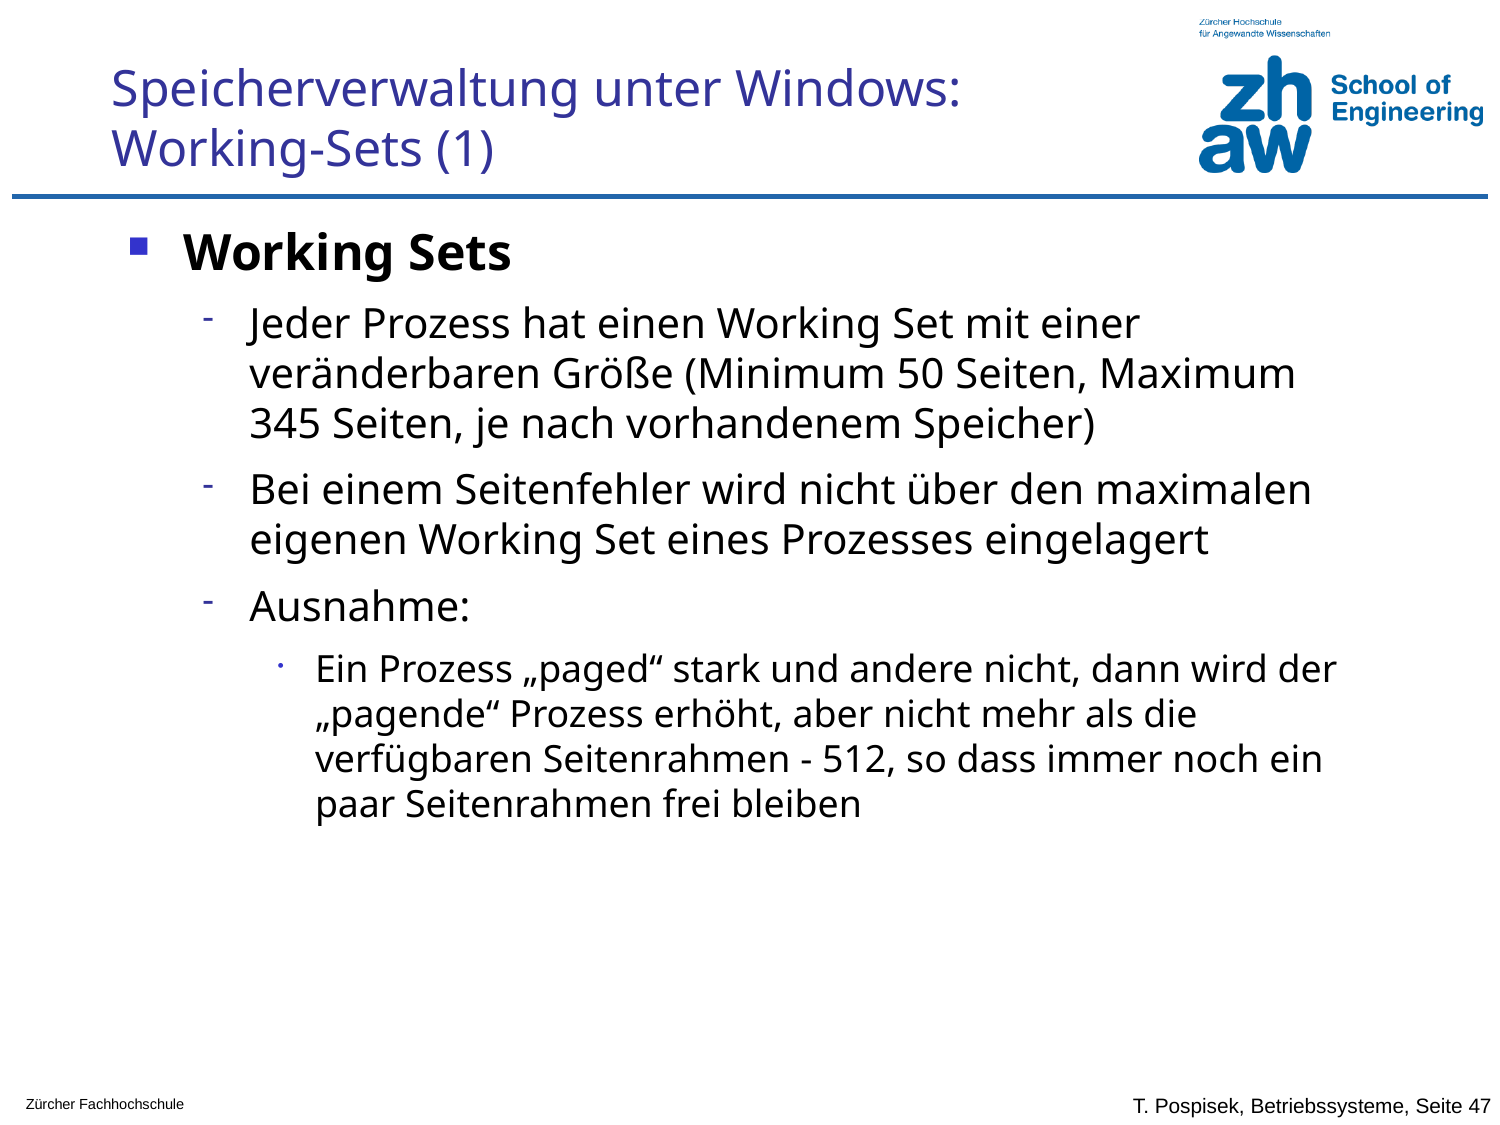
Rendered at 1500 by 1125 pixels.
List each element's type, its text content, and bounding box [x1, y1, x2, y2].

picture [1199, 19, 1483, 173]
title Speicherverwaltung unter Windows: Working-Sets (1) [96, 71, 1375, 185]
list Working Sets Jeder Prozess hat einen Working Set mit einer veränderbaren Größe (Minimum 50 Seiten, Maximum 345 Seiten, je nach vorhandenem Speicher) Bei einem Seitenfehler wird nicht über den maximalen eigenen Working Set eines Prozesses eingelagert Ausnahme: Ein Prozess „paged“ stark und andere nicht, dann wird der „pagende“ Prozess erhöht, aber nicht mehr als die verfügbaren Seitenrahmen - 512, so dass immer noch ein paar Seitenrahmen frei bleiben [112, 212, 1355, 1025]
